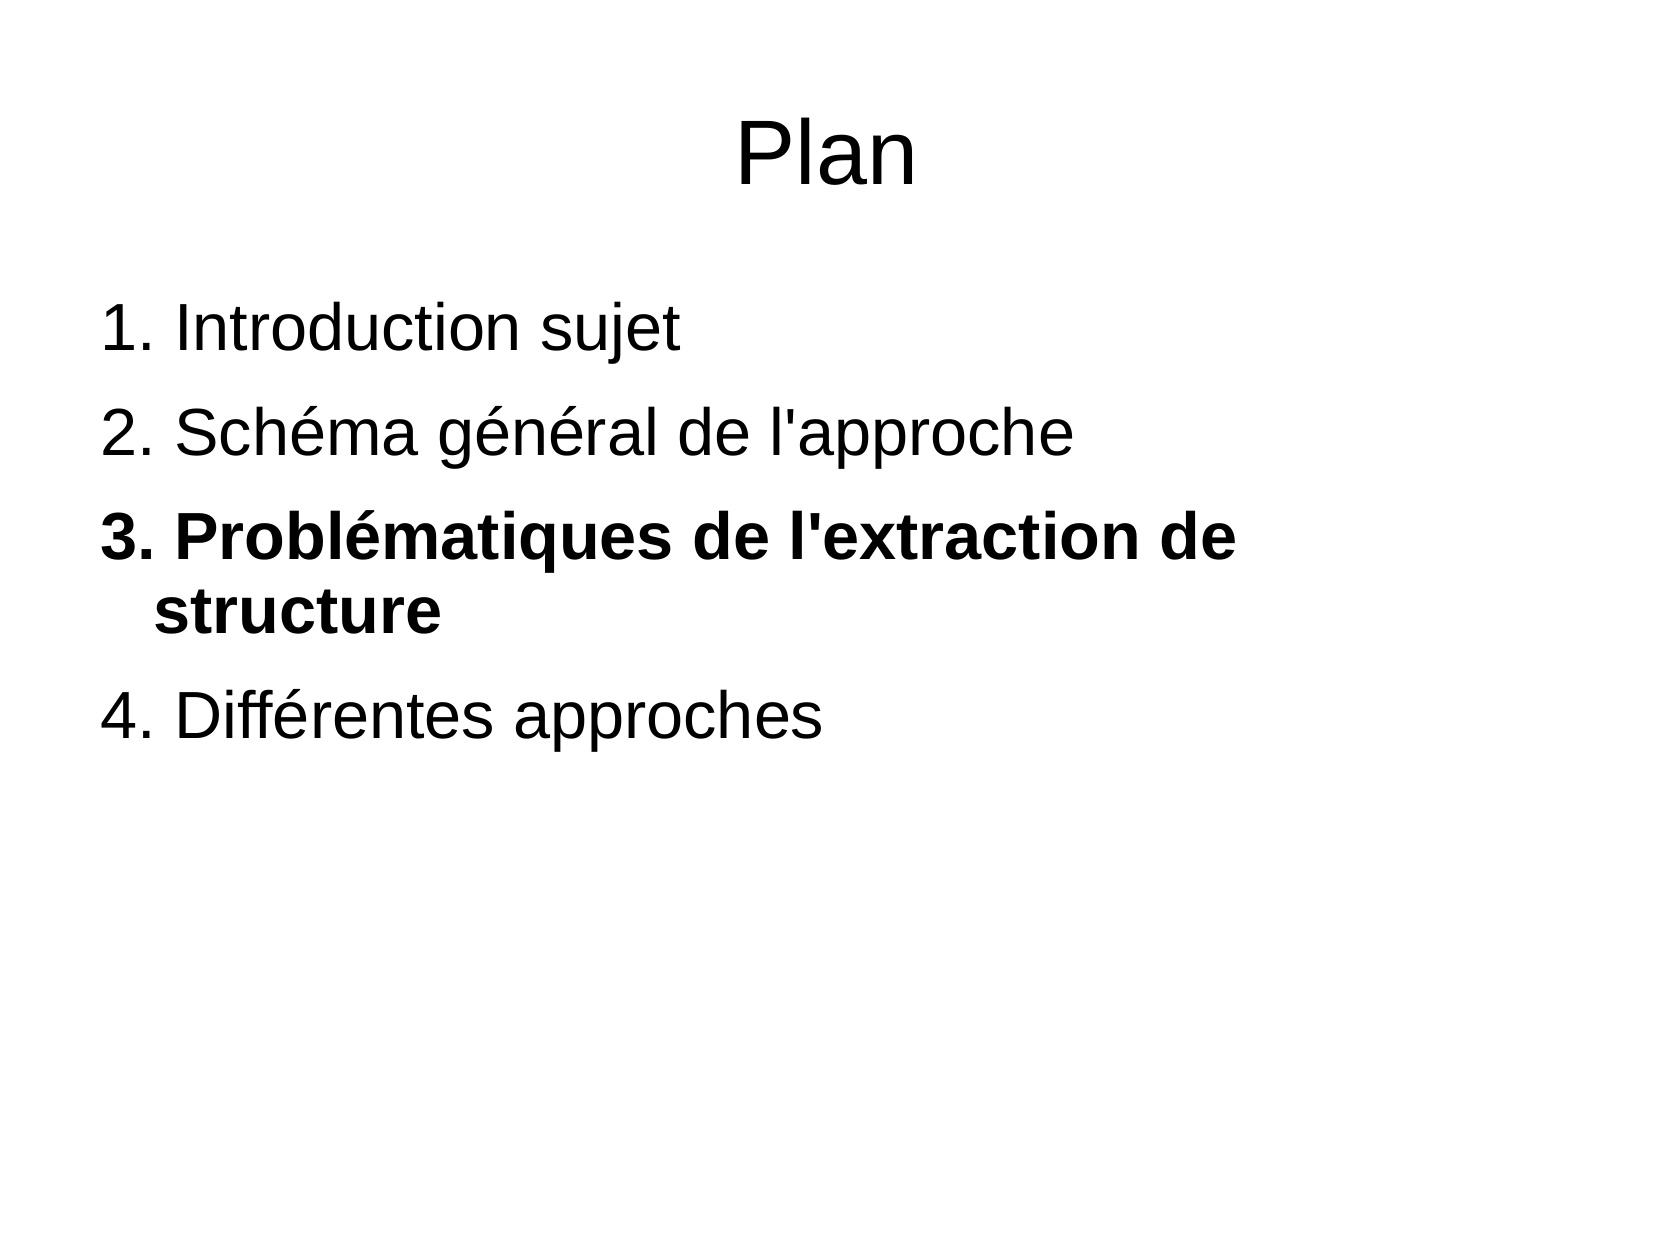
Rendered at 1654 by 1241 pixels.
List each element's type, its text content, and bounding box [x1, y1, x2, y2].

list Introduction sujet Schéma général de l'approche Problématiques de l'extraction de structure Différentes approches [82, 290, 1538, 1010]
title Plan [82, 49, 1571, 257]
